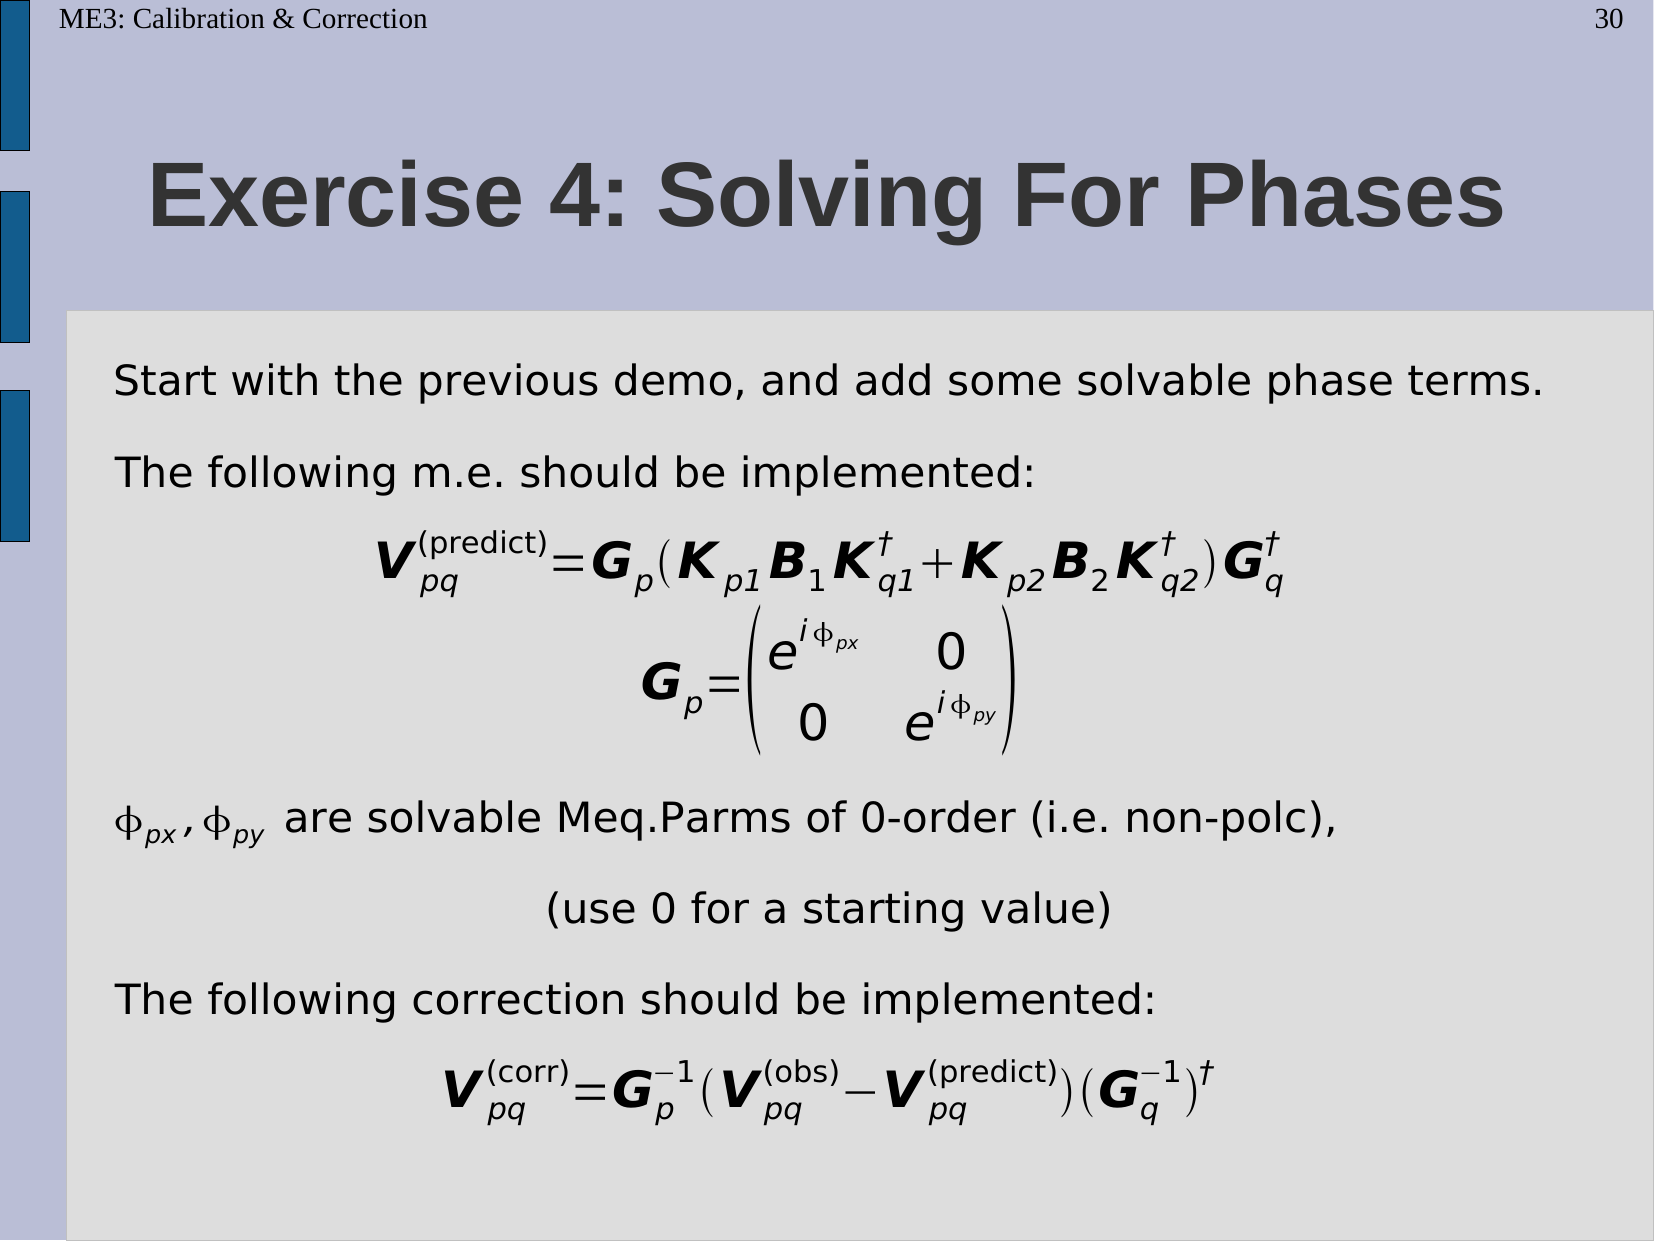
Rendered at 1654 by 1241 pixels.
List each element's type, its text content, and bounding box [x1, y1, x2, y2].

title Exercise 4: Solving For Phases [121, 87, 1534, 302]
chart [106, 326, 1551, 1218]
